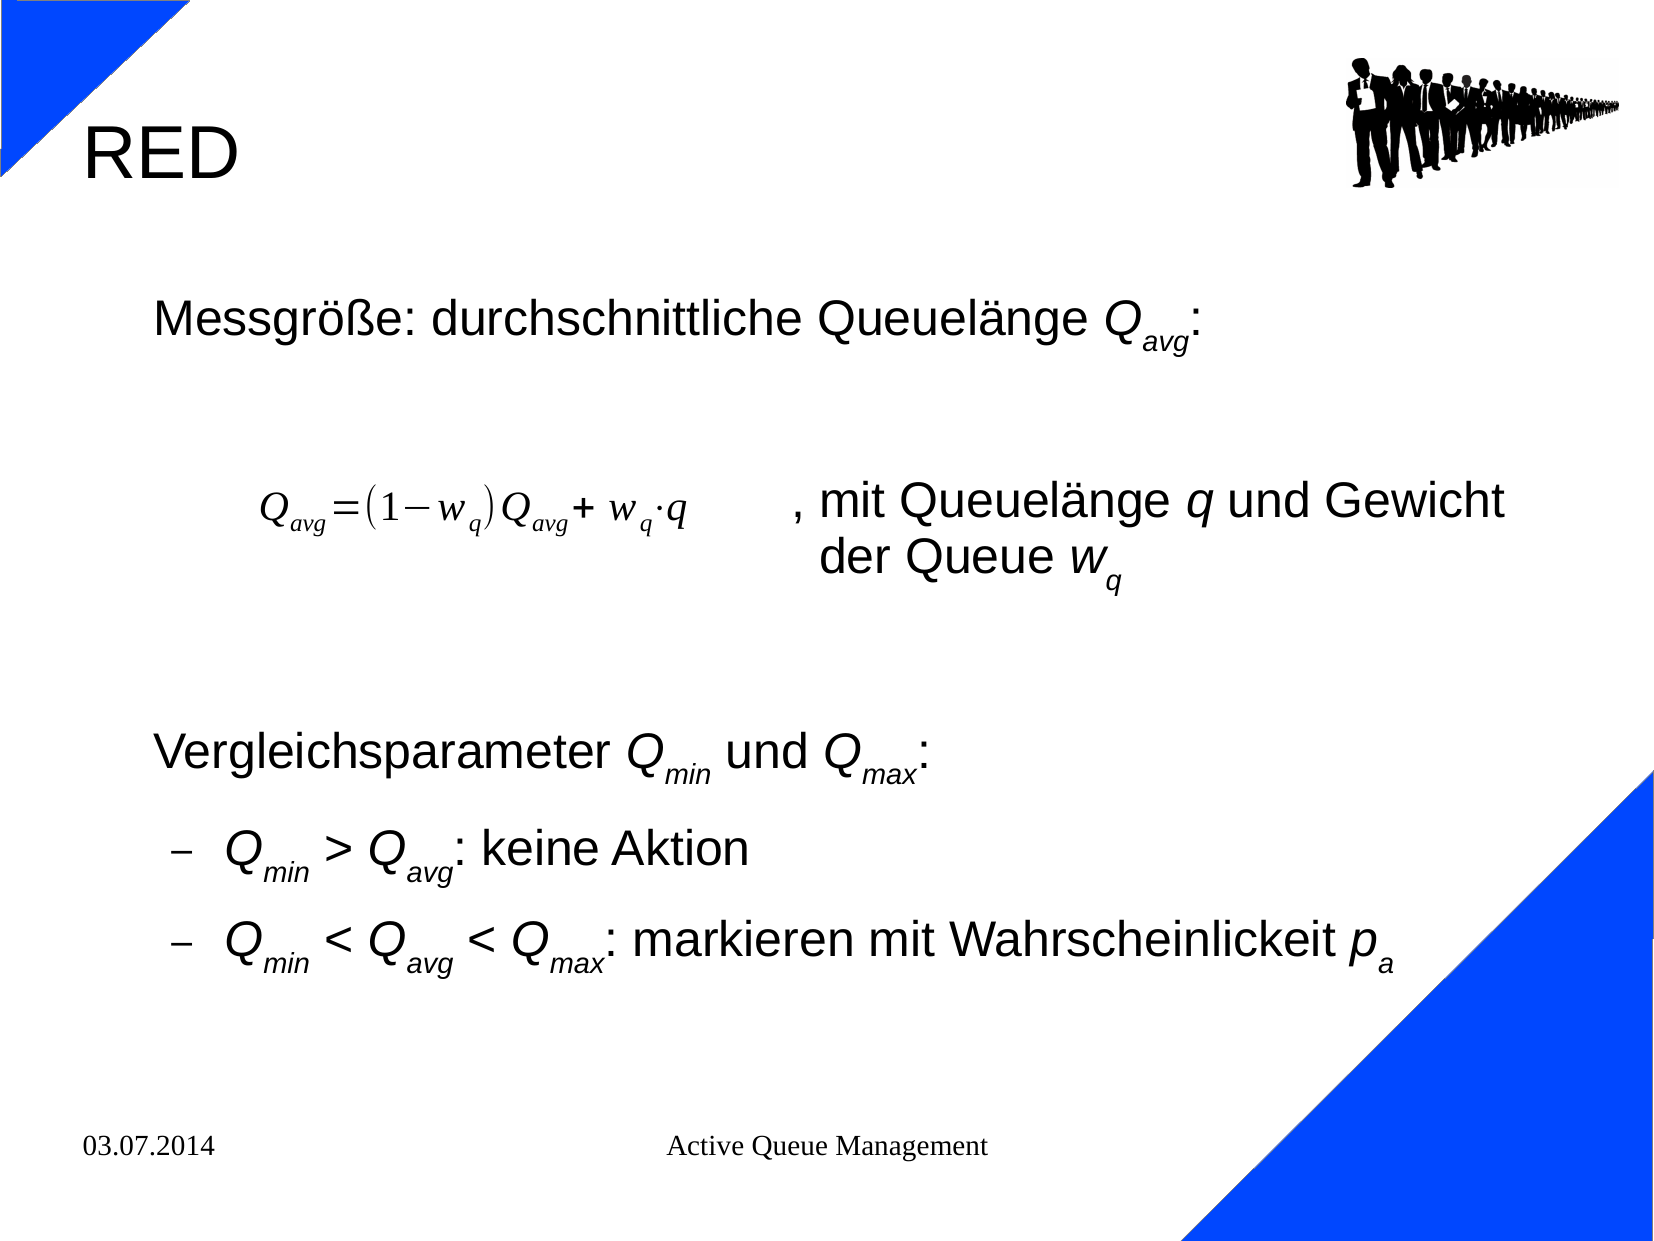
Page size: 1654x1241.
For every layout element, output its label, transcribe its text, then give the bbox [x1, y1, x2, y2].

list Messgröße: durchschnittliche Queuelänge Qavg: , mit Queuelänge q und Gewicht der Queue wq Vergleichsparameter Qmin und Qmax: Qmin > Qavg: keine Aktion Qmin < Qavg < Qmax: markieren mit Wahrscheinlickeit pa [82, 290, 1571, 1109]
text_box [1180, 770, 1654, 1241]
chart [248, 484, 699, 538]
text_box [0, 0, 190, 177]
title RED [82, 49, 1571, 257]
picture [1346, 58, 1619, 188]
